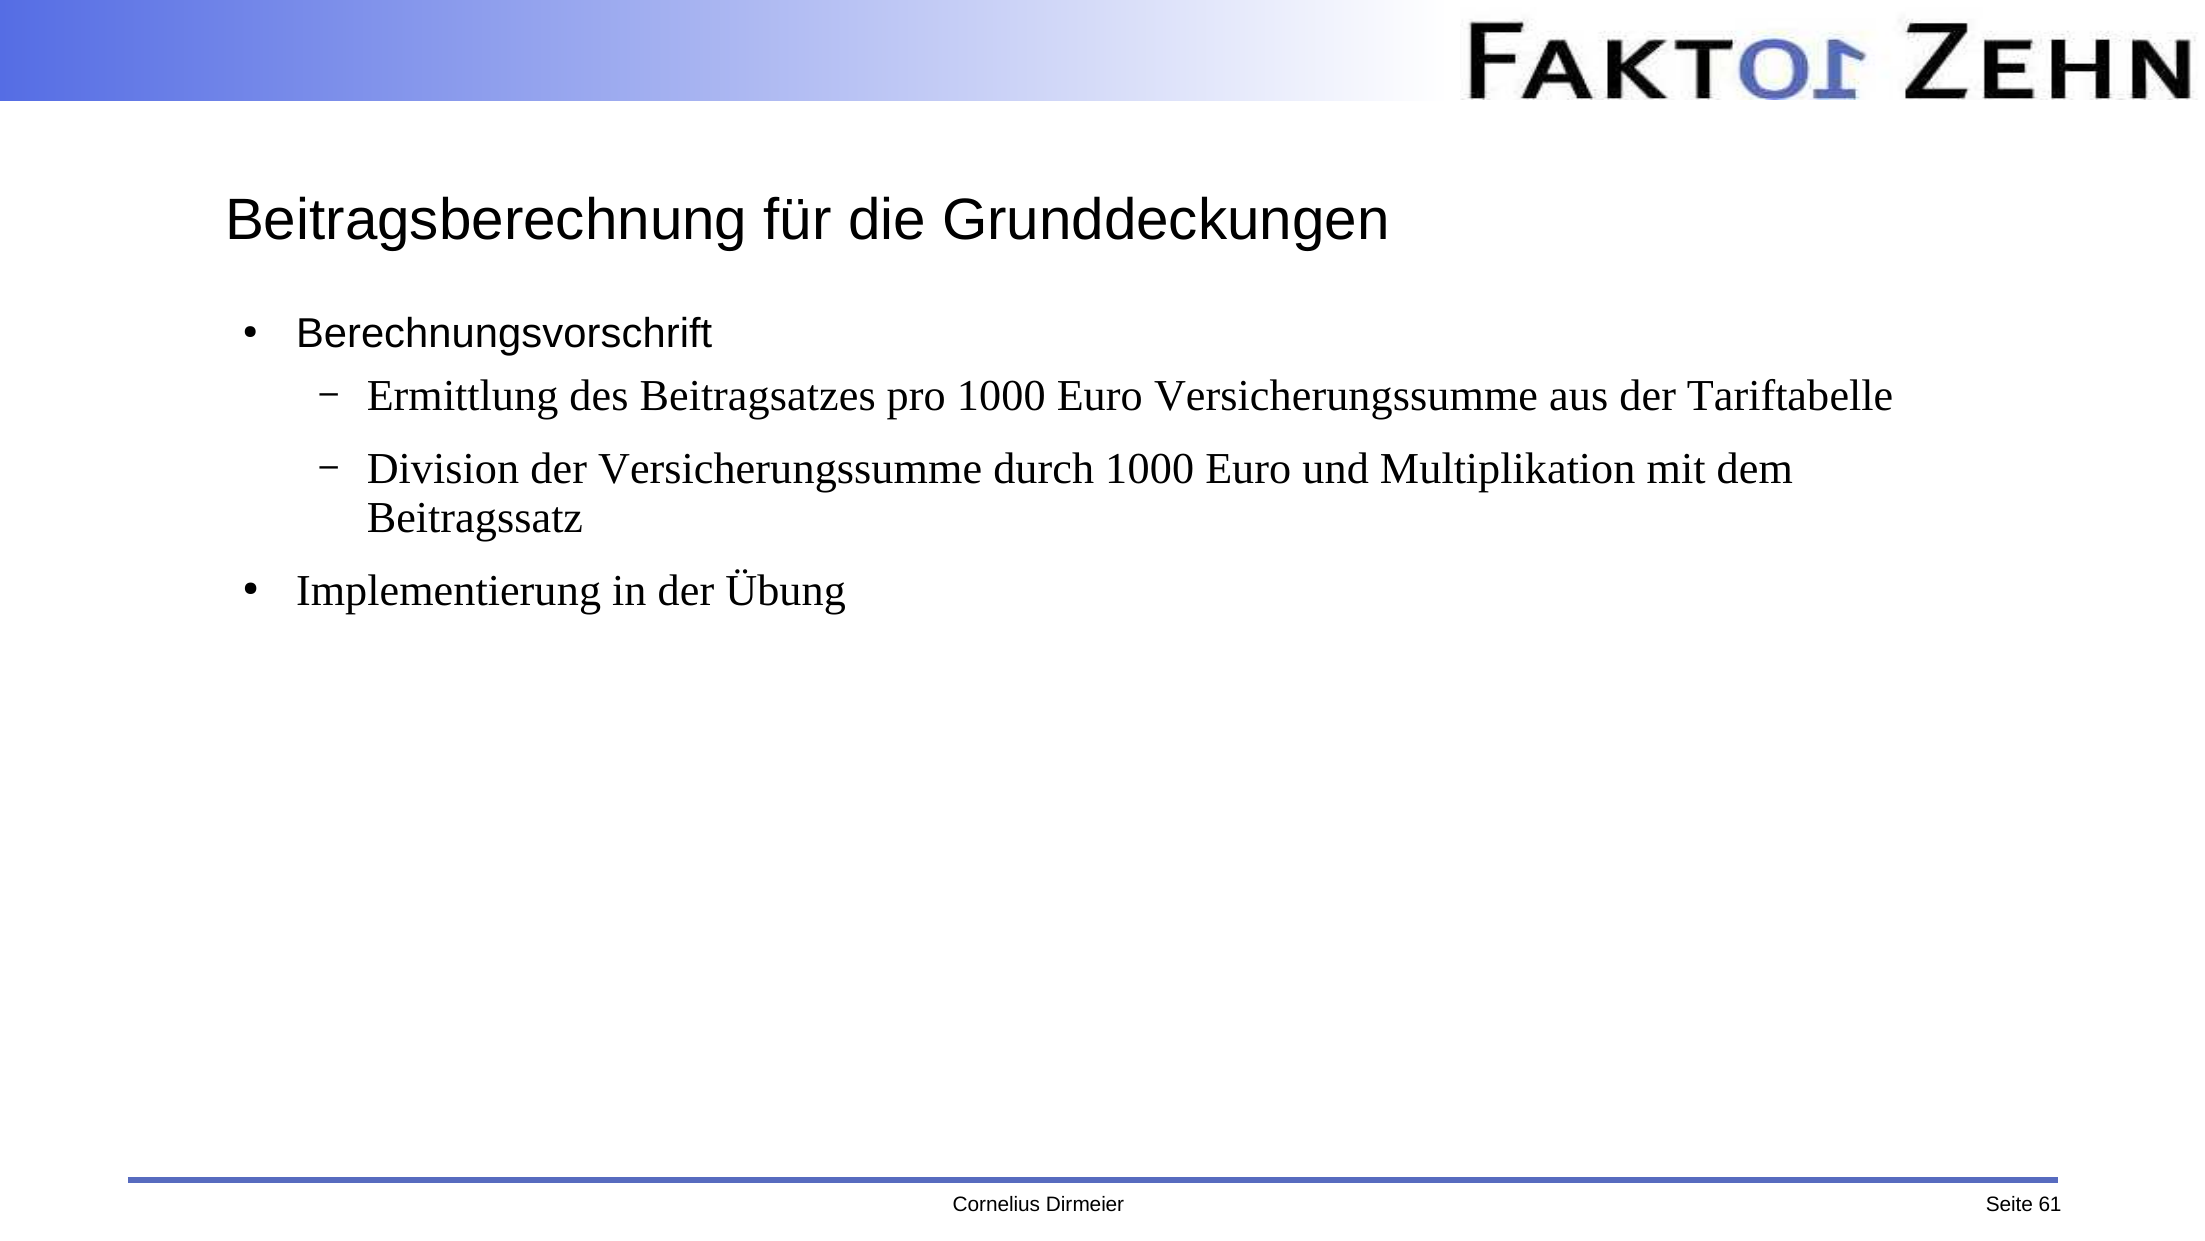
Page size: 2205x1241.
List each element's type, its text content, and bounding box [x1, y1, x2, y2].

title Beitragsberechnung für die Grunddeckungen [225, 142, 1981, 296]
list Berechnungsvorschrift Ermittlung des Beitragsatzes pro 1000 Euro Versicherungssumme aus der Tariftabelle Division der Versicherungssumme durch 1000 Euro und Multiplikation mit dem Beitragssatz Implementierung in der Übung [225, 310, 1981, 1078]
picture [1460, 7, 2202, 100]
